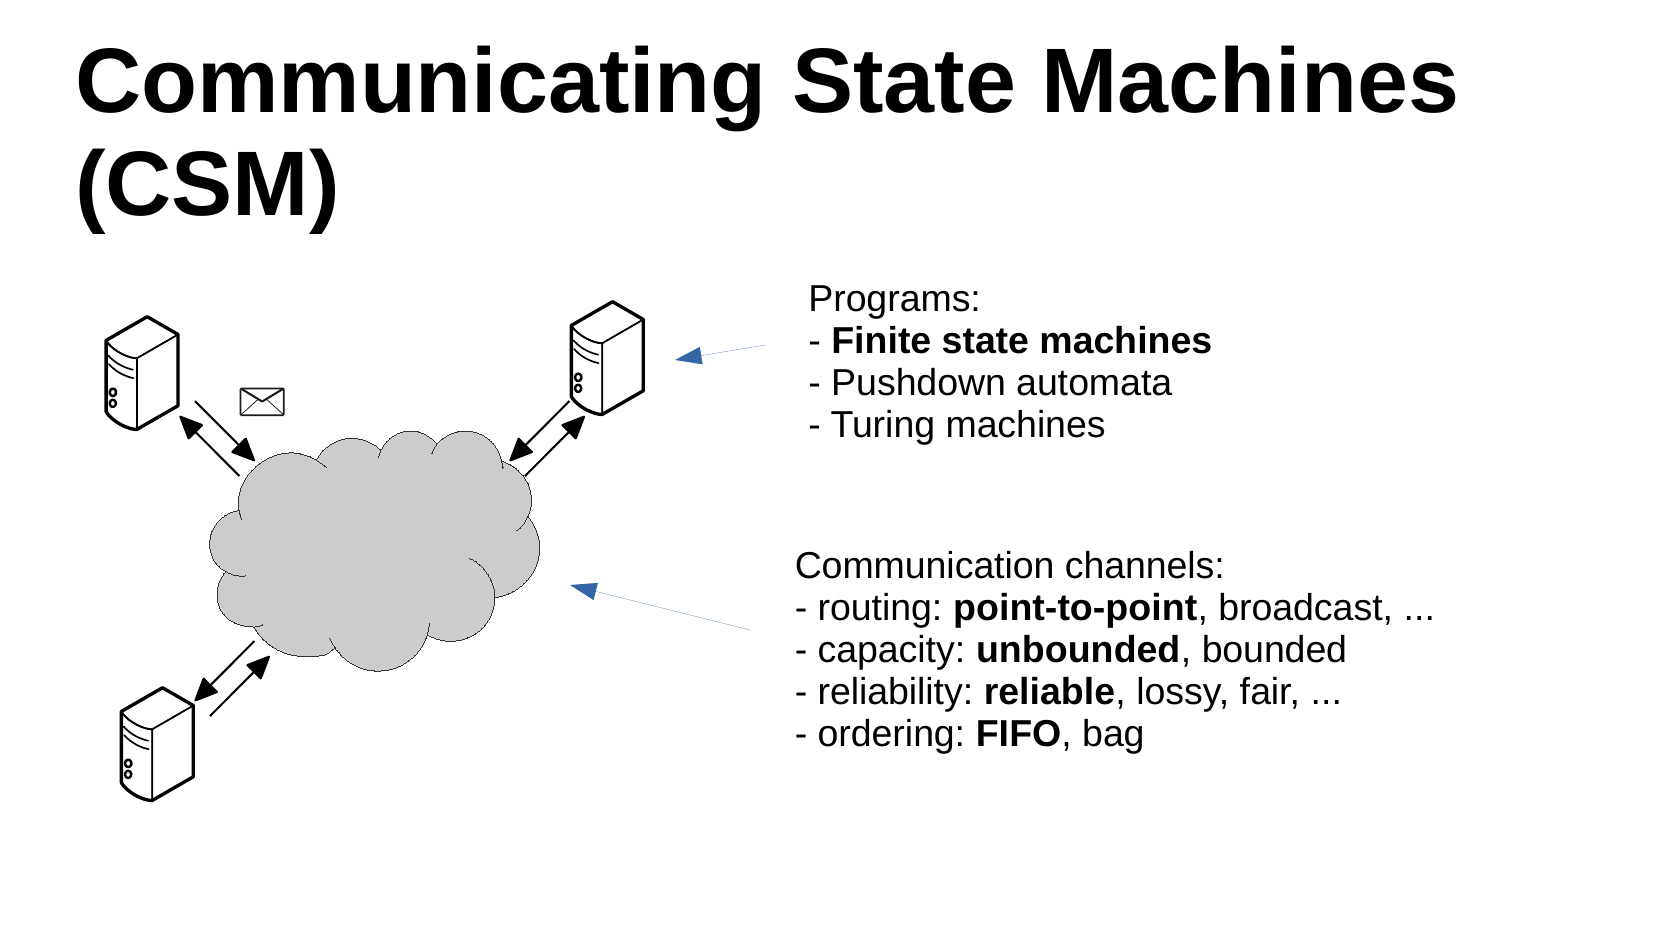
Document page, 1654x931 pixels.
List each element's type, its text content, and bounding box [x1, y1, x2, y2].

picture [104, 315, 180, 432]
picture [119, 686, 196, 803]
text_box Communication channels: - routing: point-to-point, broadcast, ... - capacity: unbounded, bounded - reliability: reliable, lossy, fair, ... - ordering: FIFO, bag [780, 537, 1451, 762]
title Communicating State Machines (CSM) [75, 29, 1591, 235]
text_box [209, 431, 540, 672]
picture [569, 300, 646, 417]
picture [239, 387, 285, 417]
text_box Programs: - Finite state machines - Pushdown automata - Turing machines [793, 270, 1228, 453]
